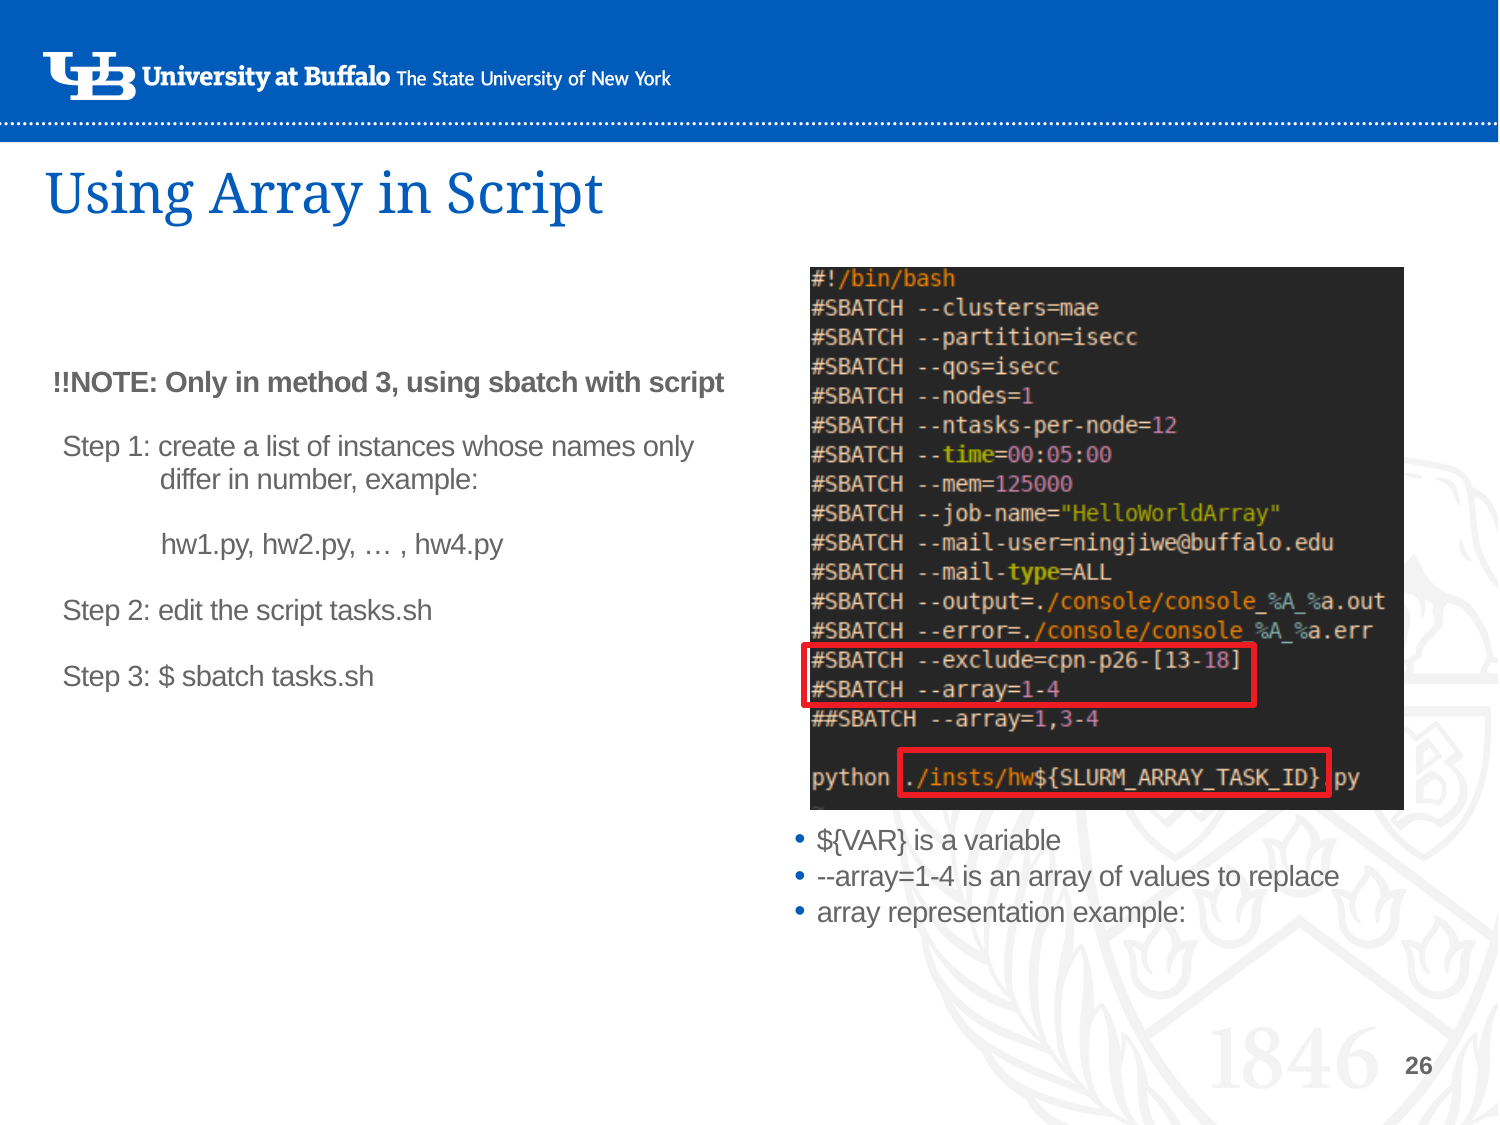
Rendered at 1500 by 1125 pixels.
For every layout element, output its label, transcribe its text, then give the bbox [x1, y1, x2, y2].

text_box !!NOTE: Only in method 3, using sbatch with script [37, 358, 747, 439]
text_box [900, 750, 1330, 796]
text_box Step 1: create a list of instances whose names only differ in number, example: hw1.py, hw2.py, … , hw4.py Step 2: edit the script tasks.sh Step 3: $ sbatch tasks.sh [47, 422, 732, 788]
title Using Array in Script [30, 153, 1387, 233]
list ${VAR} is a variable --array=1-4 is an array of values to replace array representation example: [764, 825, 1453, 1051]
text_box [804, 645, 1255, 706]
picture [0, 0, 1499, 1125]
